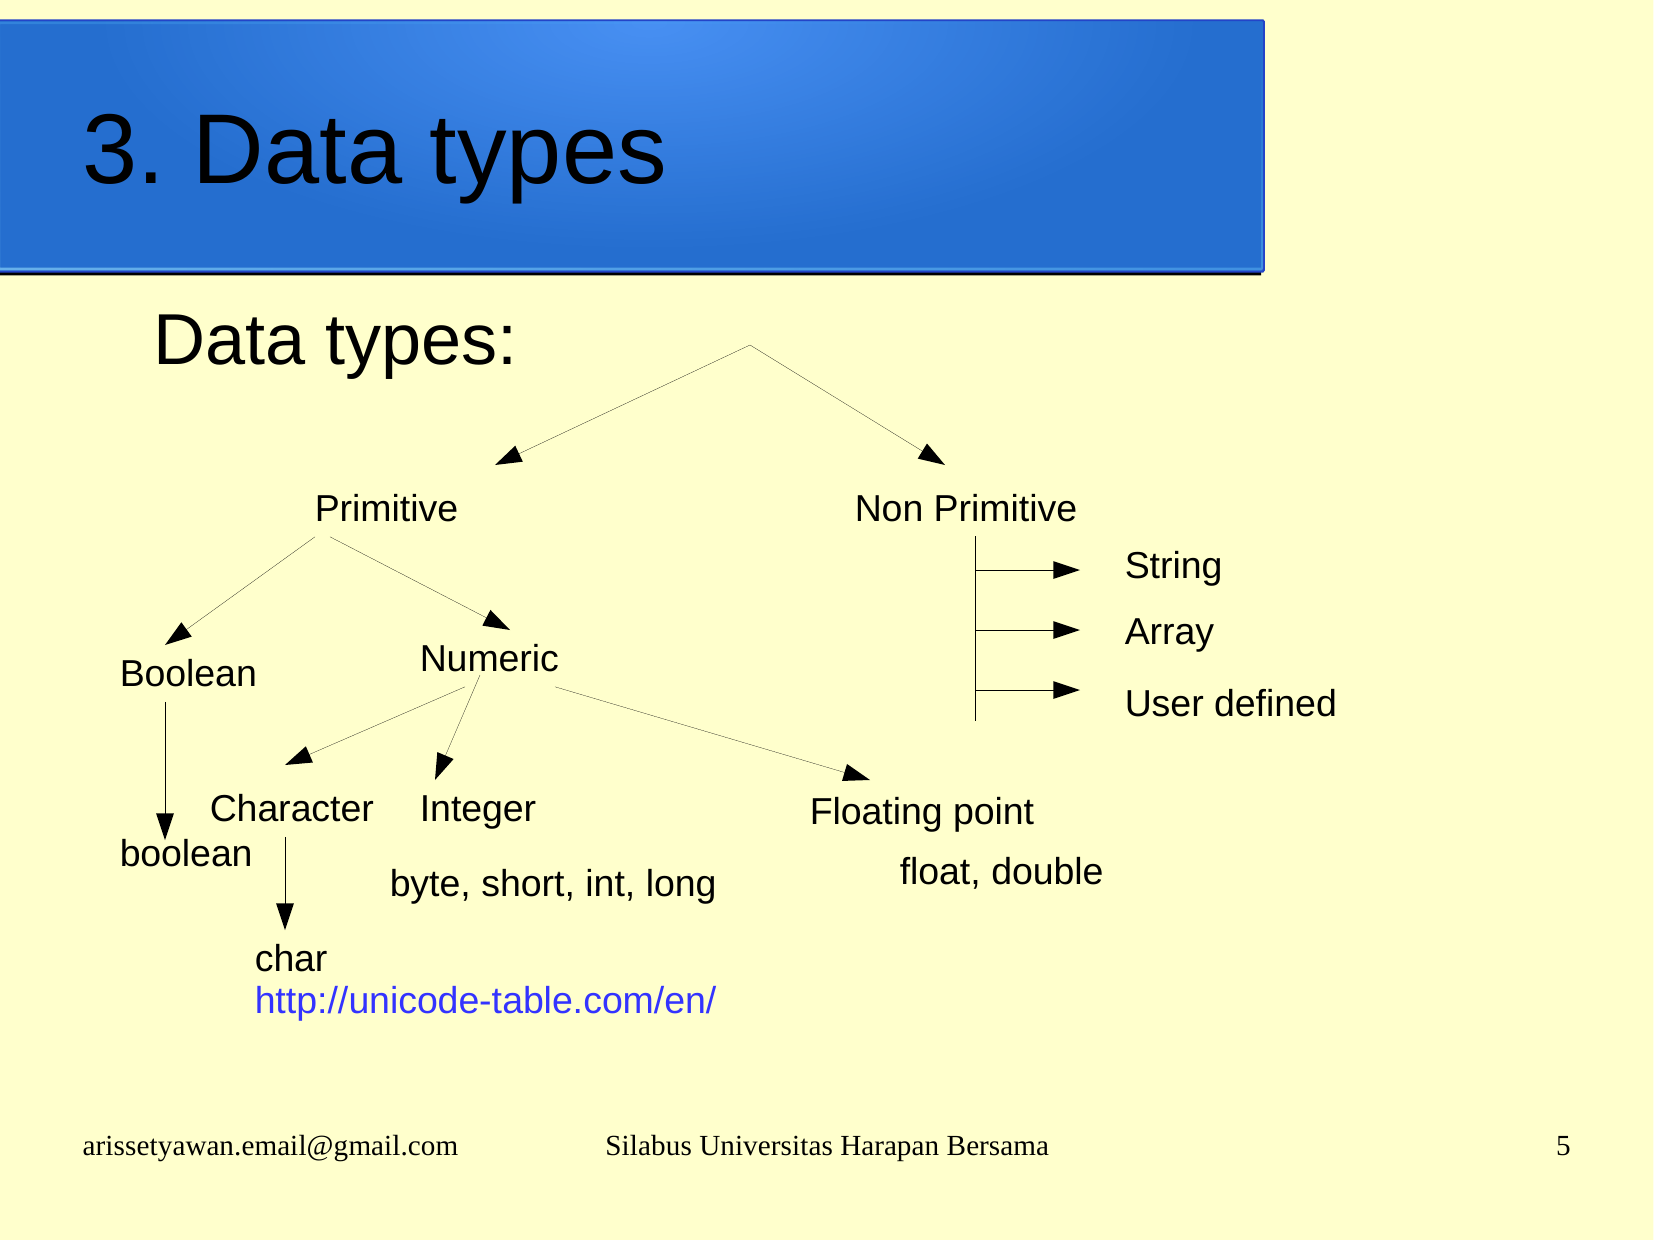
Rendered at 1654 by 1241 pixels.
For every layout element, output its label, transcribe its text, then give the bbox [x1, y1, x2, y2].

text_box User defined [1110, 675, 1501, 732]
text_box Boolean [105, 645, 346, 702]
text_box boolean [105, 825, 271, 882]
text_box Integer [405, 780, 781, 837]
text_box float, double [885, 843, 1246, 901]
text_box Primitive [300, 480, 706, 537]
list Data types: [166, 537, 503, 825]
title 3. Data types [82, 47, 1235, 252]
text_box byte, short, int, long [375, 855, 736, 912]
list Data types: [82, 299, 1571, 1019]
text_box Floating point [795, 783, 1291, 841]
text_box Non Primitive [840, 480, 1246, 537]
text_box char http://unicode-table.com/en/ [240, 930, 1321, 1029]
text_box Array [1110, 603, 1276, 661]
text_box Numeric [405, 630, 646, 687]
text_box String [1110, 536, 1276, 594]
text_box Character [195, 780, 405, 837]
